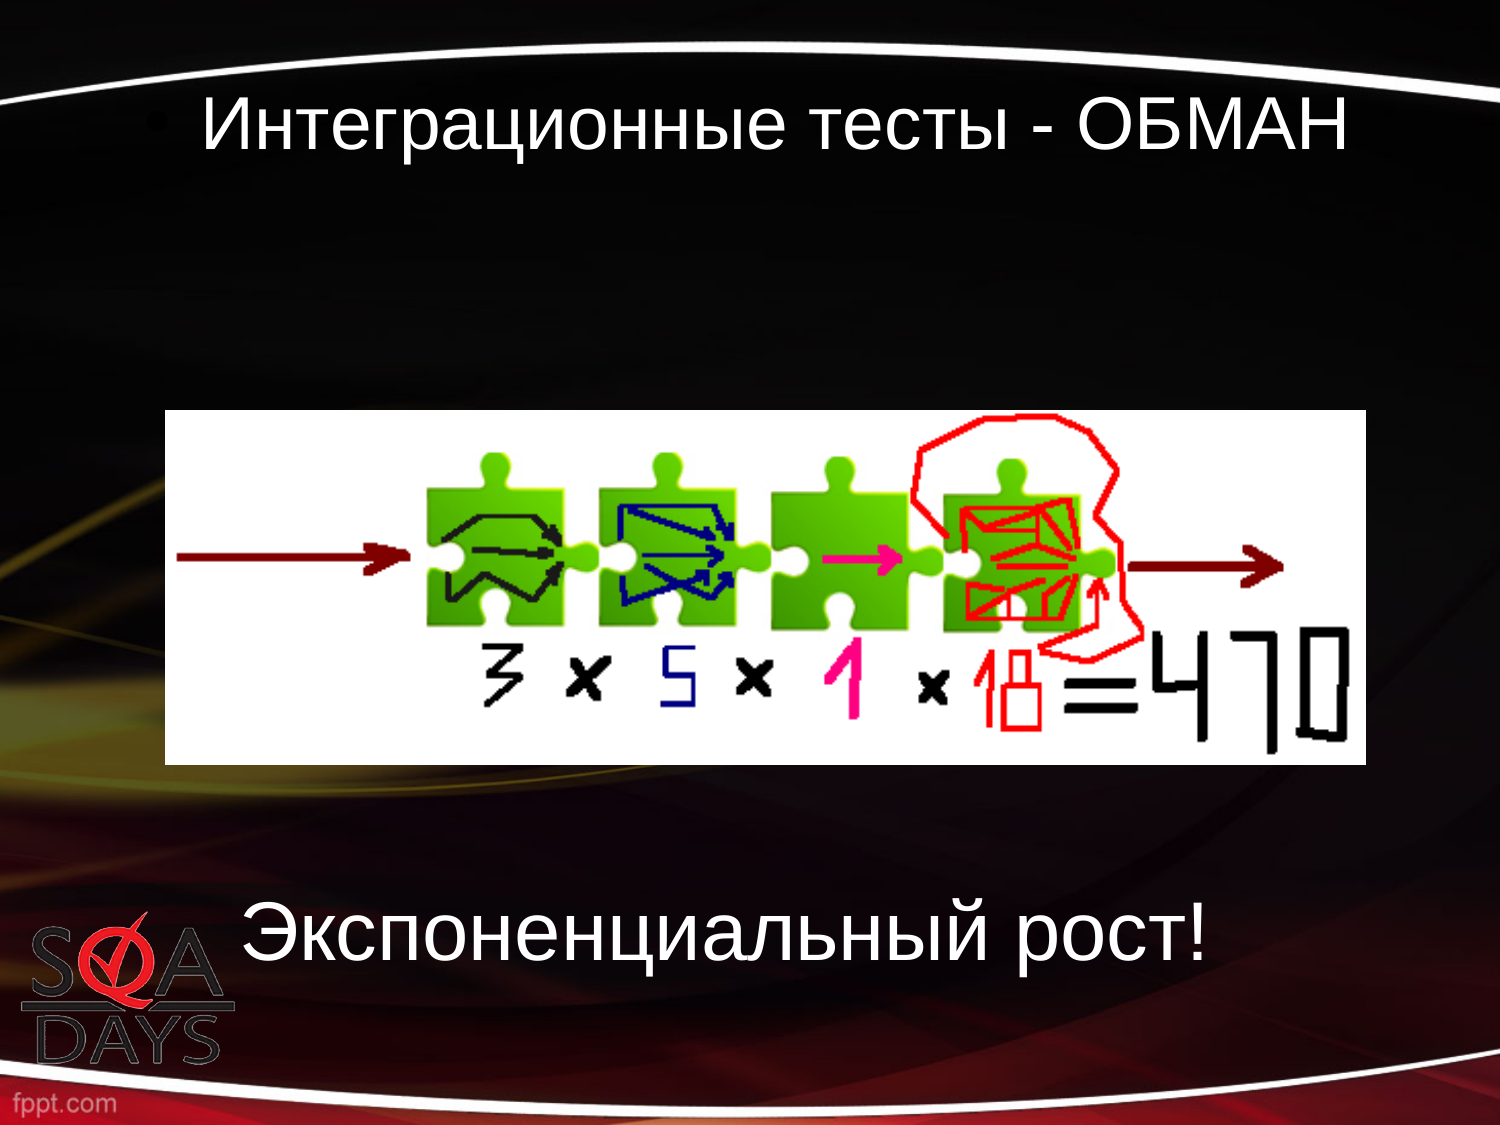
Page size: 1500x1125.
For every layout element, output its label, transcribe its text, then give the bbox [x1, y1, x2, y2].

text_box Экспоненциальный рост! [225, 870, 1228, 985]
picture [0, 0, 1500, 1125]
list Интеграционные тесты - ОБМАН [90, 45, 1406, 196]
